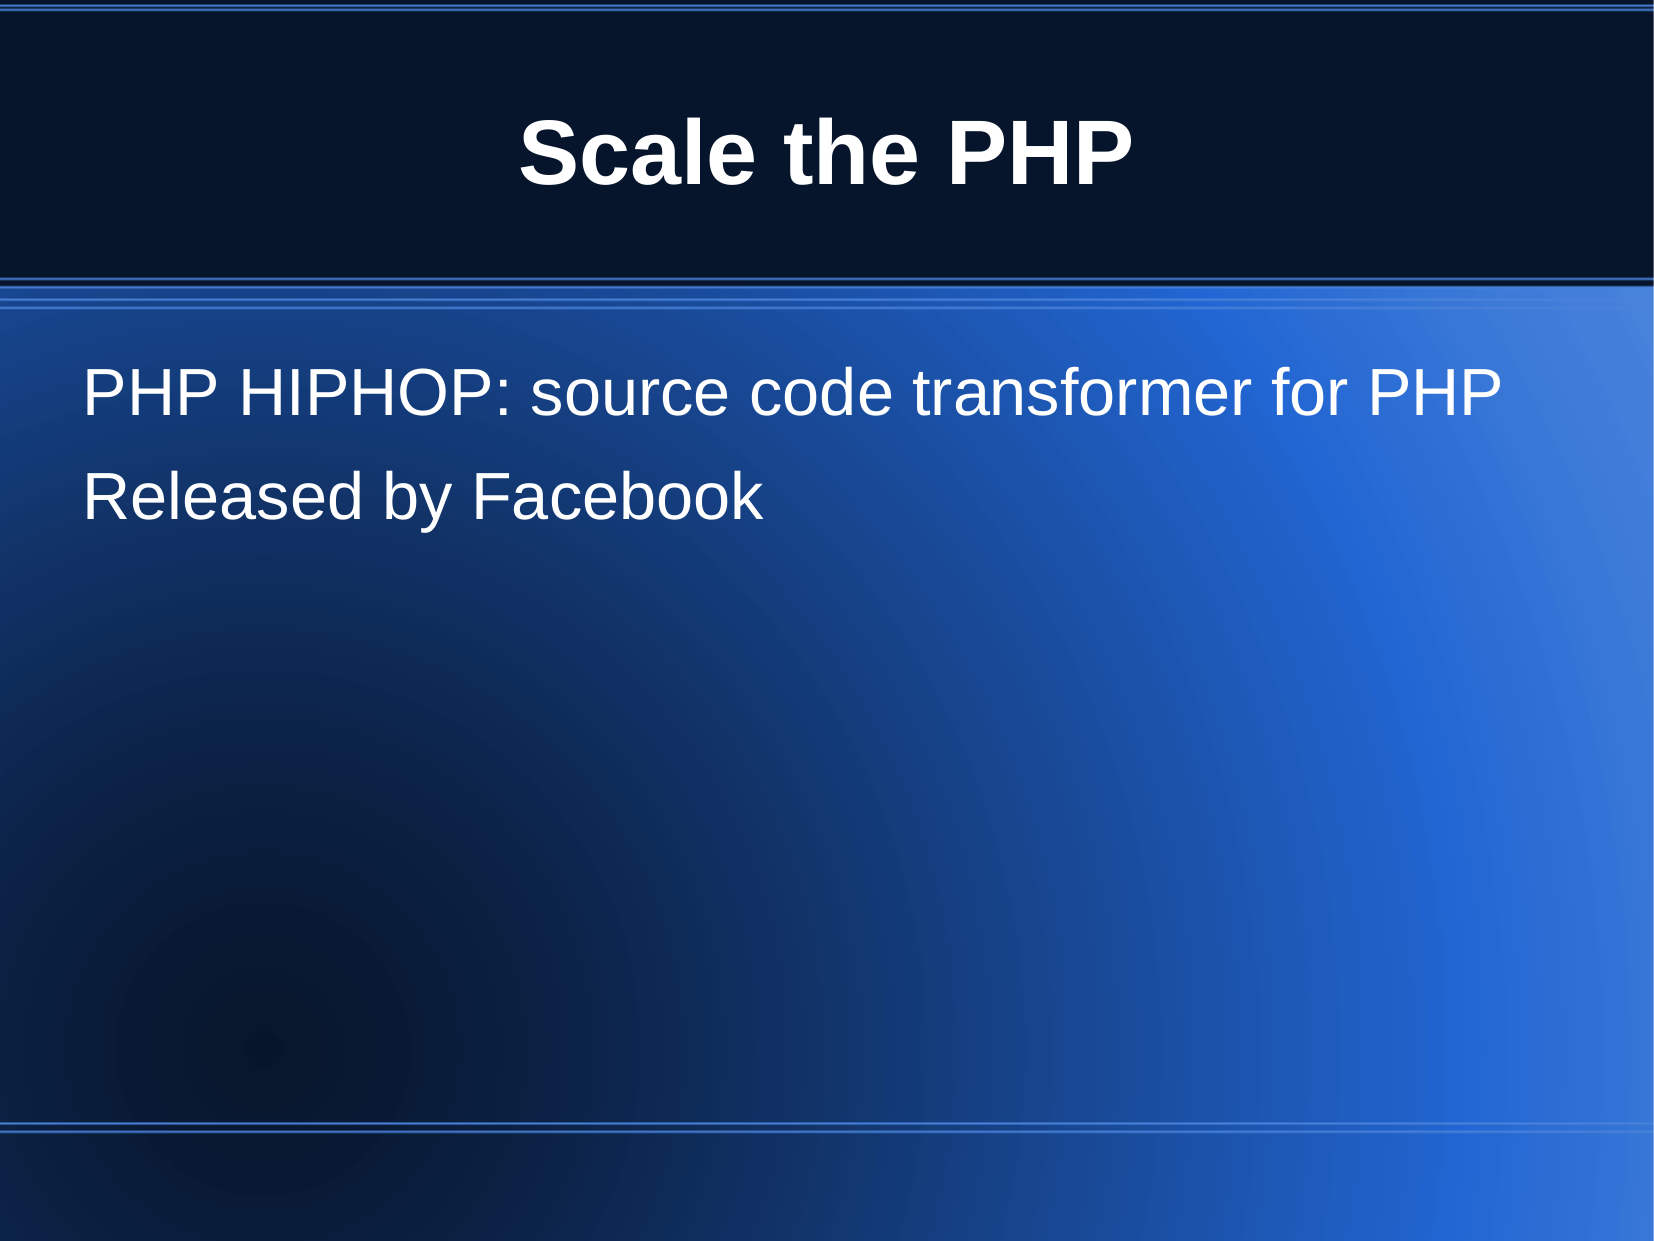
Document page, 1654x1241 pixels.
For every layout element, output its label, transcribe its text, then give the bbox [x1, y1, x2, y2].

picture [0, 0, 1654, 1241]
title Scale the PHP [82, 49, 1571, 257]
list PHP HIPHOP: source code transformer for PHP Released by Facebook [82, 355, 1565, 1174]
